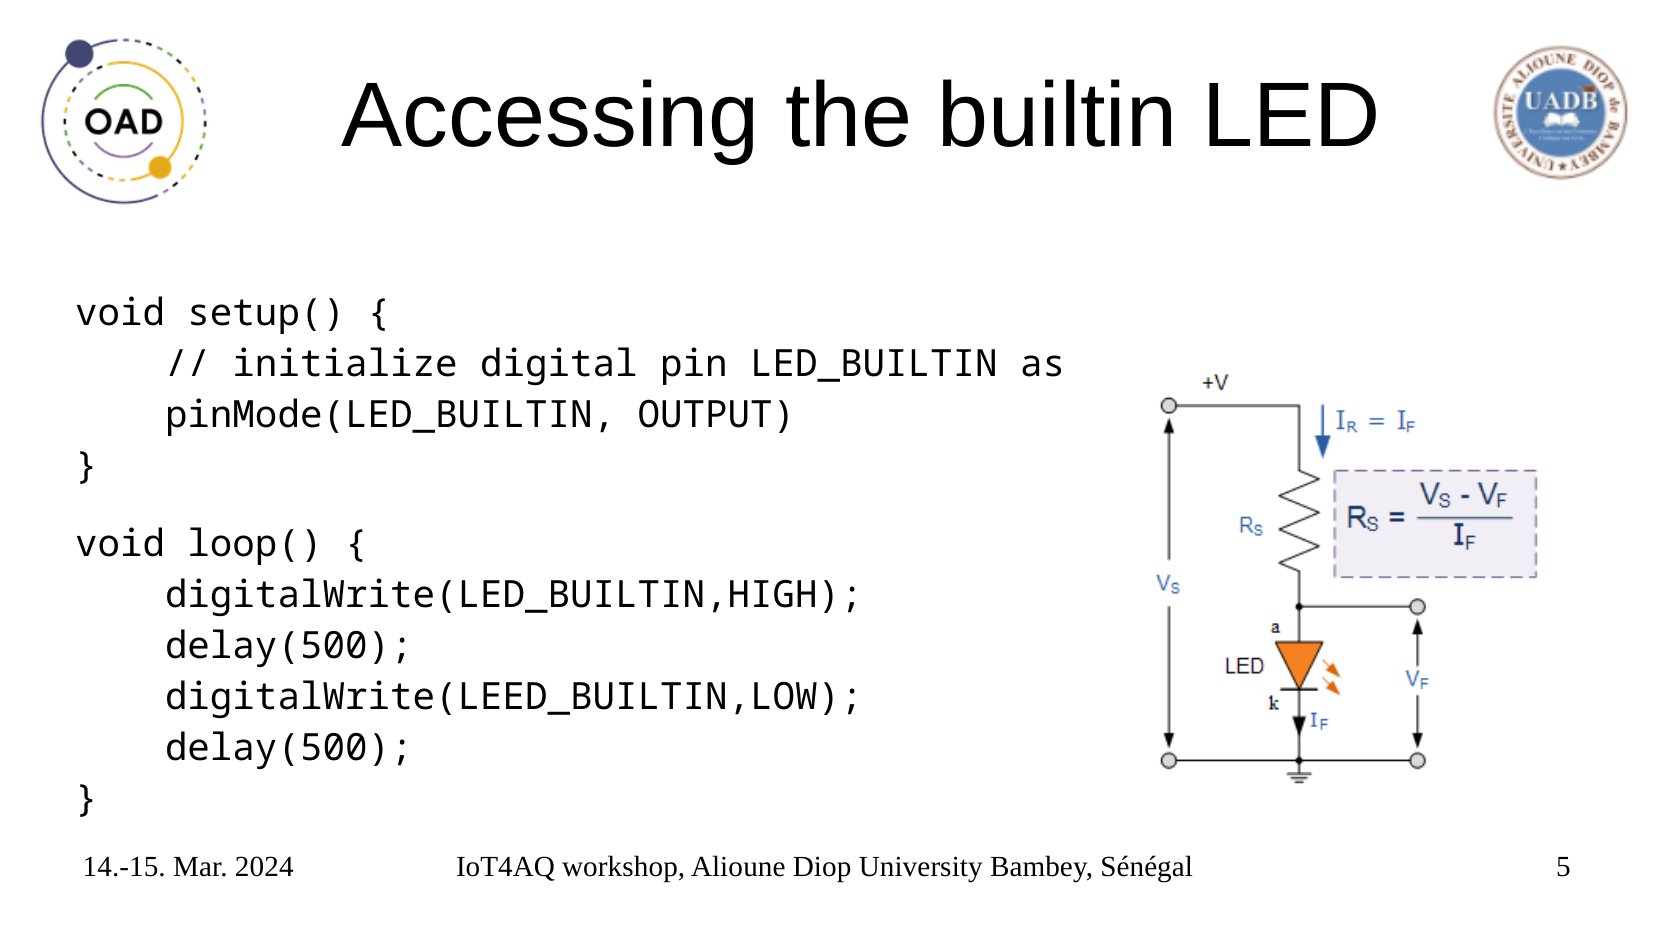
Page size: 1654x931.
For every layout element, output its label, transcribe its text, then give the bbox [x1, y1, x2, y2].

picture [1482, 37, 1641, 188]
title Accessing the builtin LED [278, 37, 1446, 193]
picture [1086, 337, 1564, 821]
list void setup() { // initialize digital pin LED_BUILTIN as output pinMode(LED_BUILTIN, OUTPUT) } void loop() { digitalWrite(LED_BUILTIN,HIGH); delay(500); digitalWrite(LEED_BUILTIN,LOW); delay(500); } [75, 285, 1564, 826]
picture [0, 24, 242, 225]
